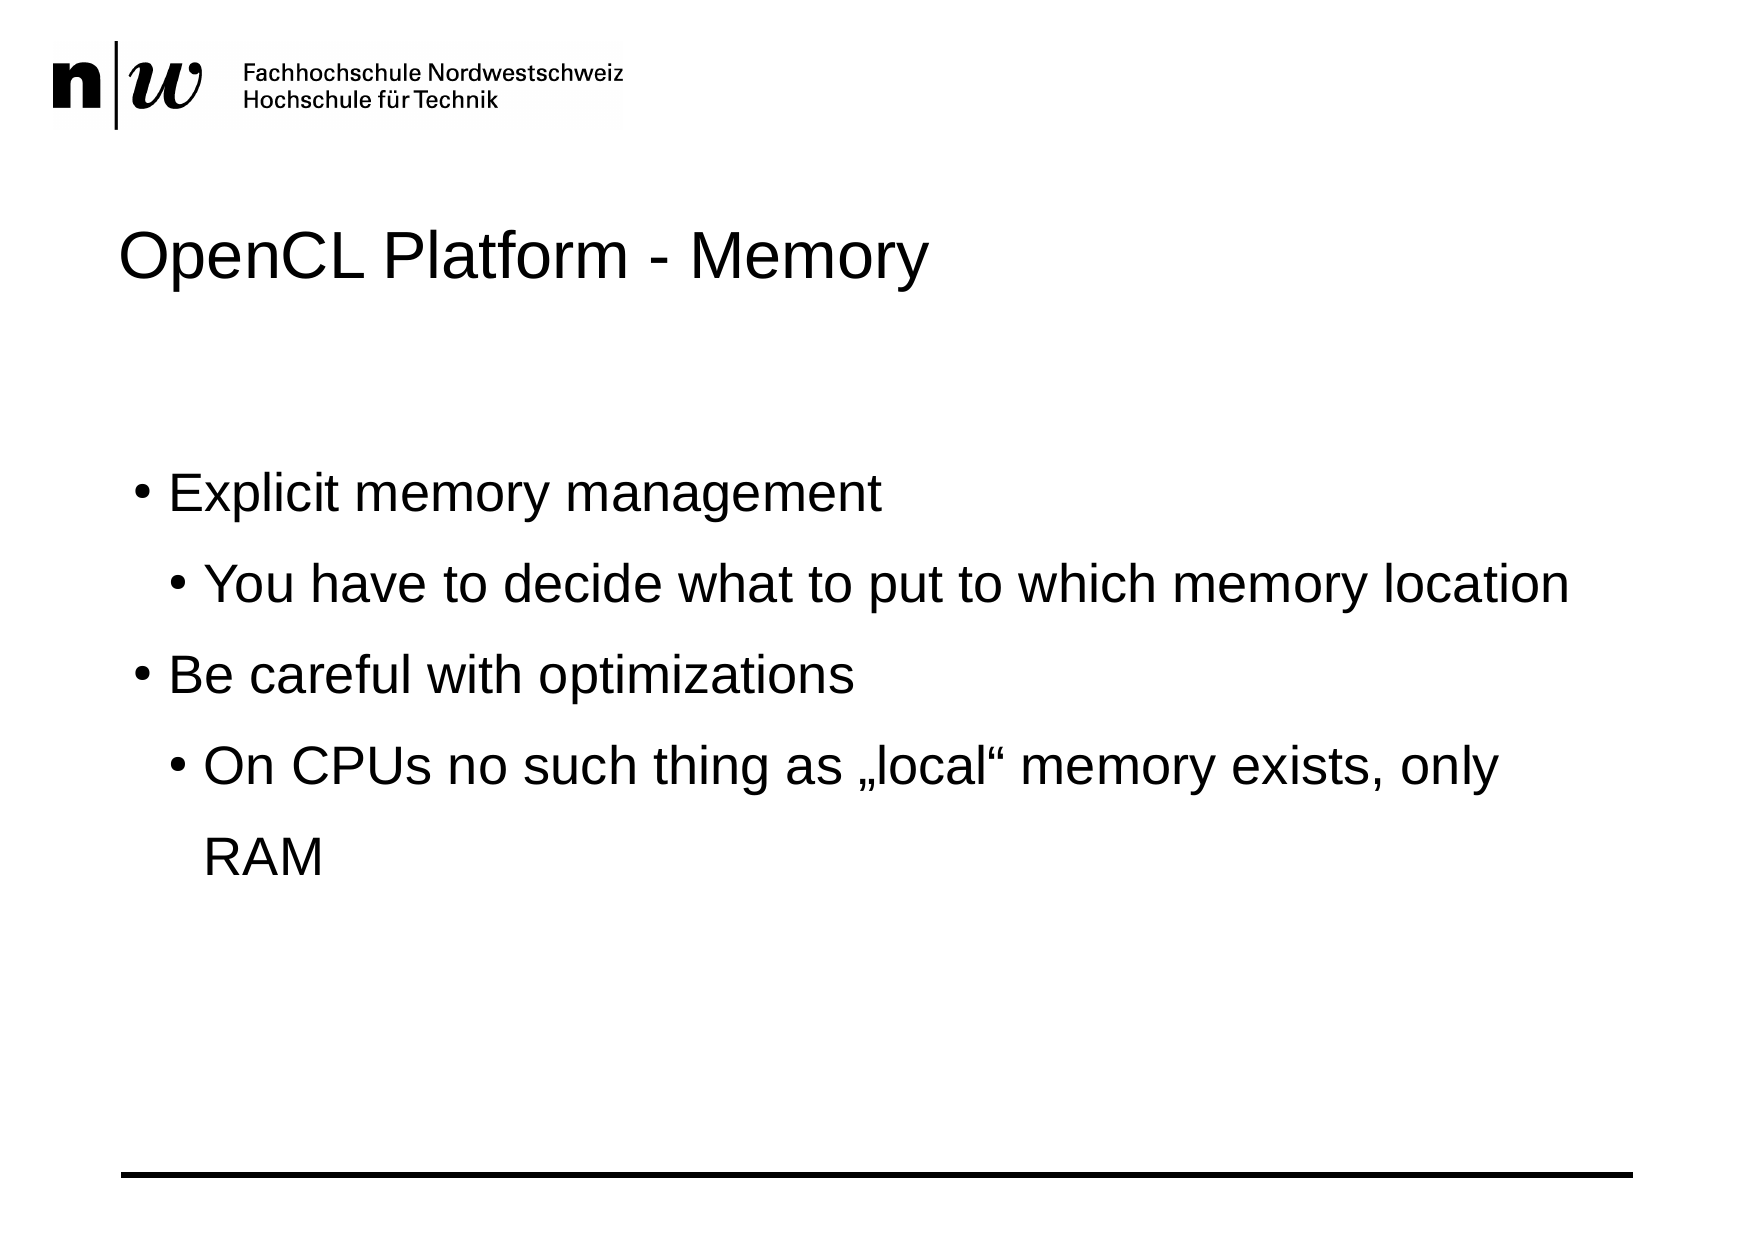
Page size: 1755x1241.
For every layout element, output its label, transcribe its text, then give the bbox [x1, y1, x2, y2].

text_box OpenCL Platform - Memory [118, 212, 1606, 296]
text_box Explicit memory management You have to decide what to put to which memory location Be careful with optimizations On CPUs no such thing as „local“ memory exists, only RAM [118, 425, 1630, 1146]
picture [53, 41, 623, 130]
